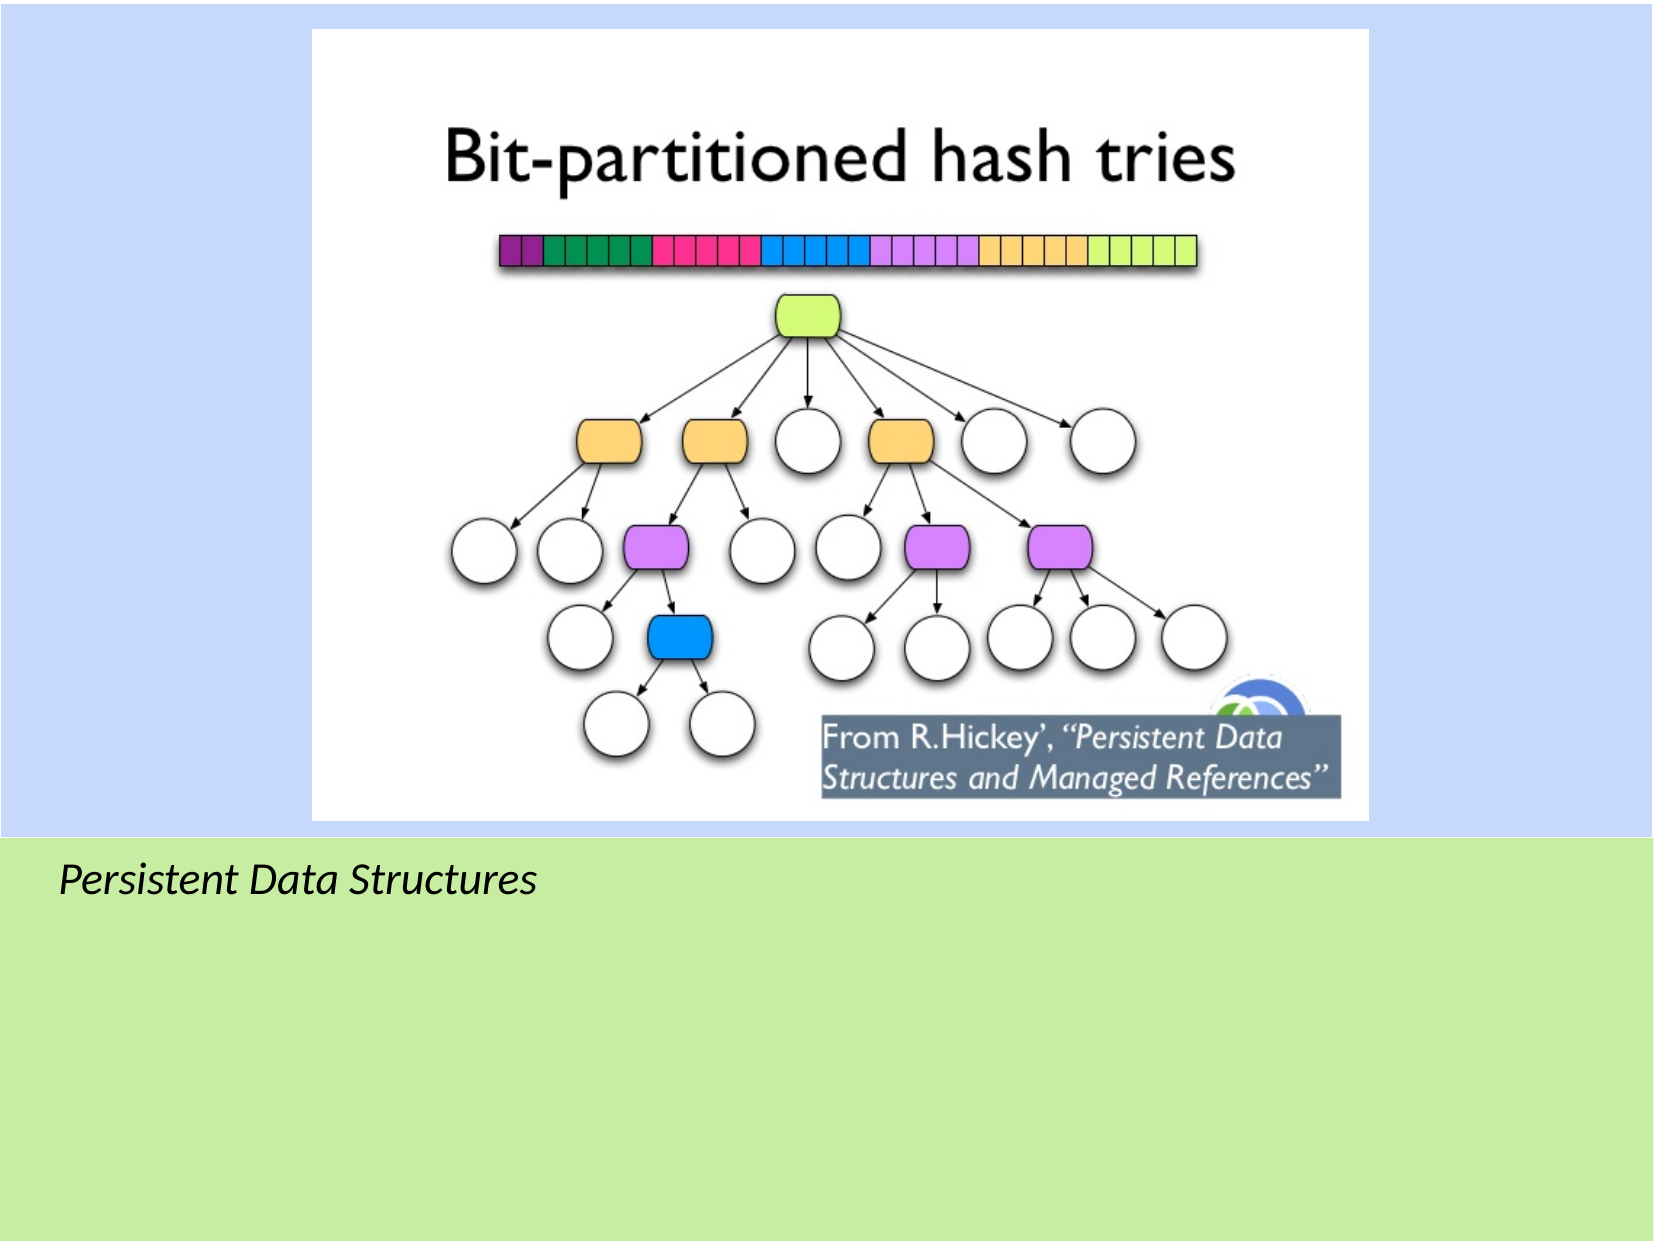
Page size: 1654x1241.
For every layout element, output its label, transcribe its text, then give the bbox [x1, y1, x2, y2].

text_box Persistent Data Structures [43, 852, 552, 914]
picture [312, 29, 1369, 821]
